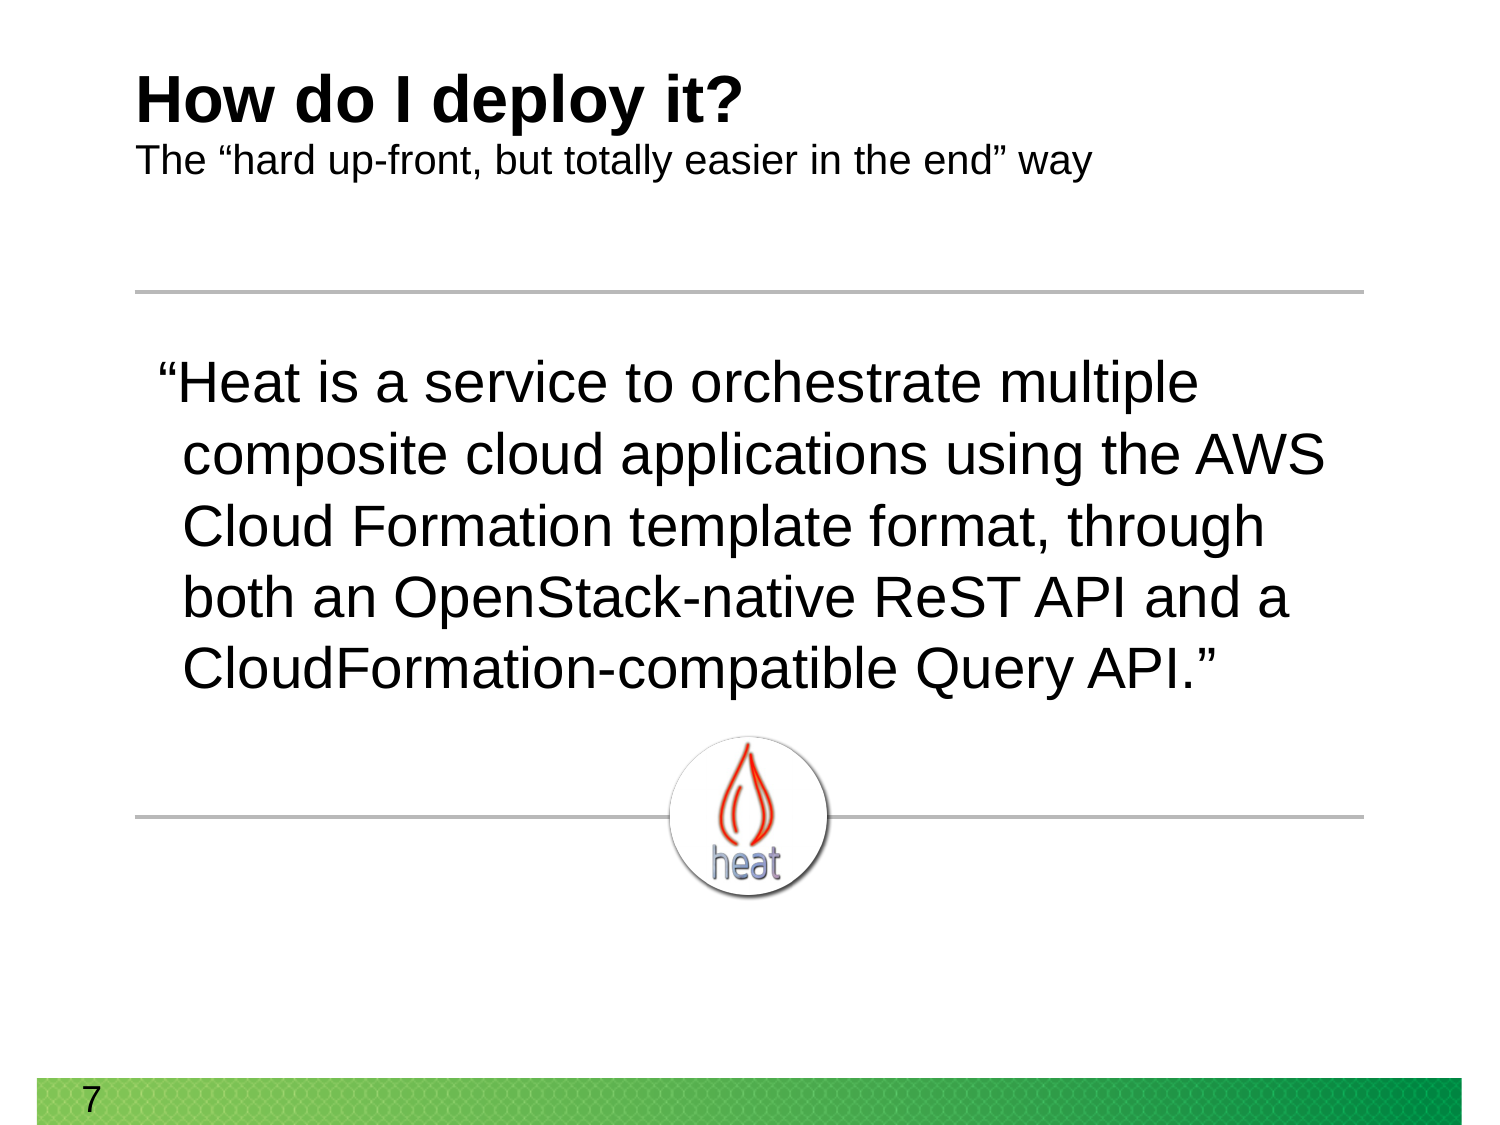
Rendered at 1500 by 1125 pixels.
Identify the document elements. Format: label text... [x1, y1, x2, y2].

text_box “Heat is a service to orchestrate multiple composite cloud applications using the AWS Cloud Formation template format, through both an OpenStack-native ReST API and a CloudFormation-compatible Query API.” [158, 343, 1354, 695]
picture [36, 1078, 1462, 1125]
picture [663, 732, 836, 904]
title How do I deploy it? The “hard up-front, but totally easier in the end” way [135, 41, 1372, 204]
